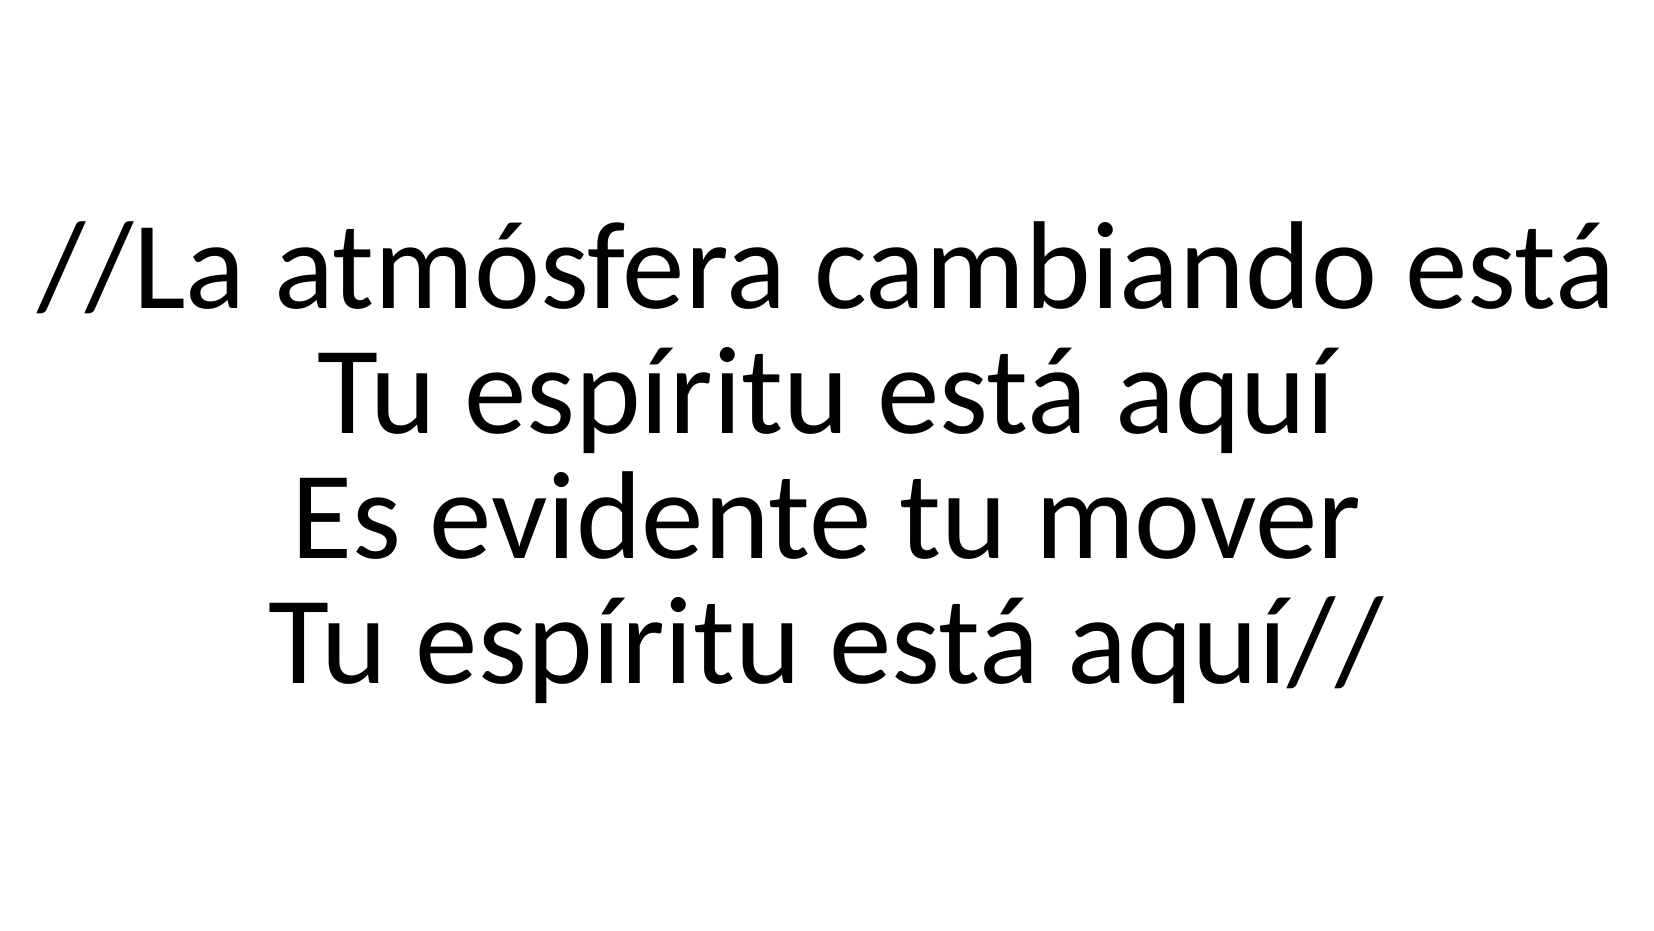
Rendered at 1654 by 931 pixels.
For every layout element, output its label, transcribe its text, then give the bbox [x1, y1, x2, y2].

title //La atmósfera cambiando está Tu espíritu está aquí Es evidente tu mover Tu espíritu está aquí// [0, 0, 1654, 931]
